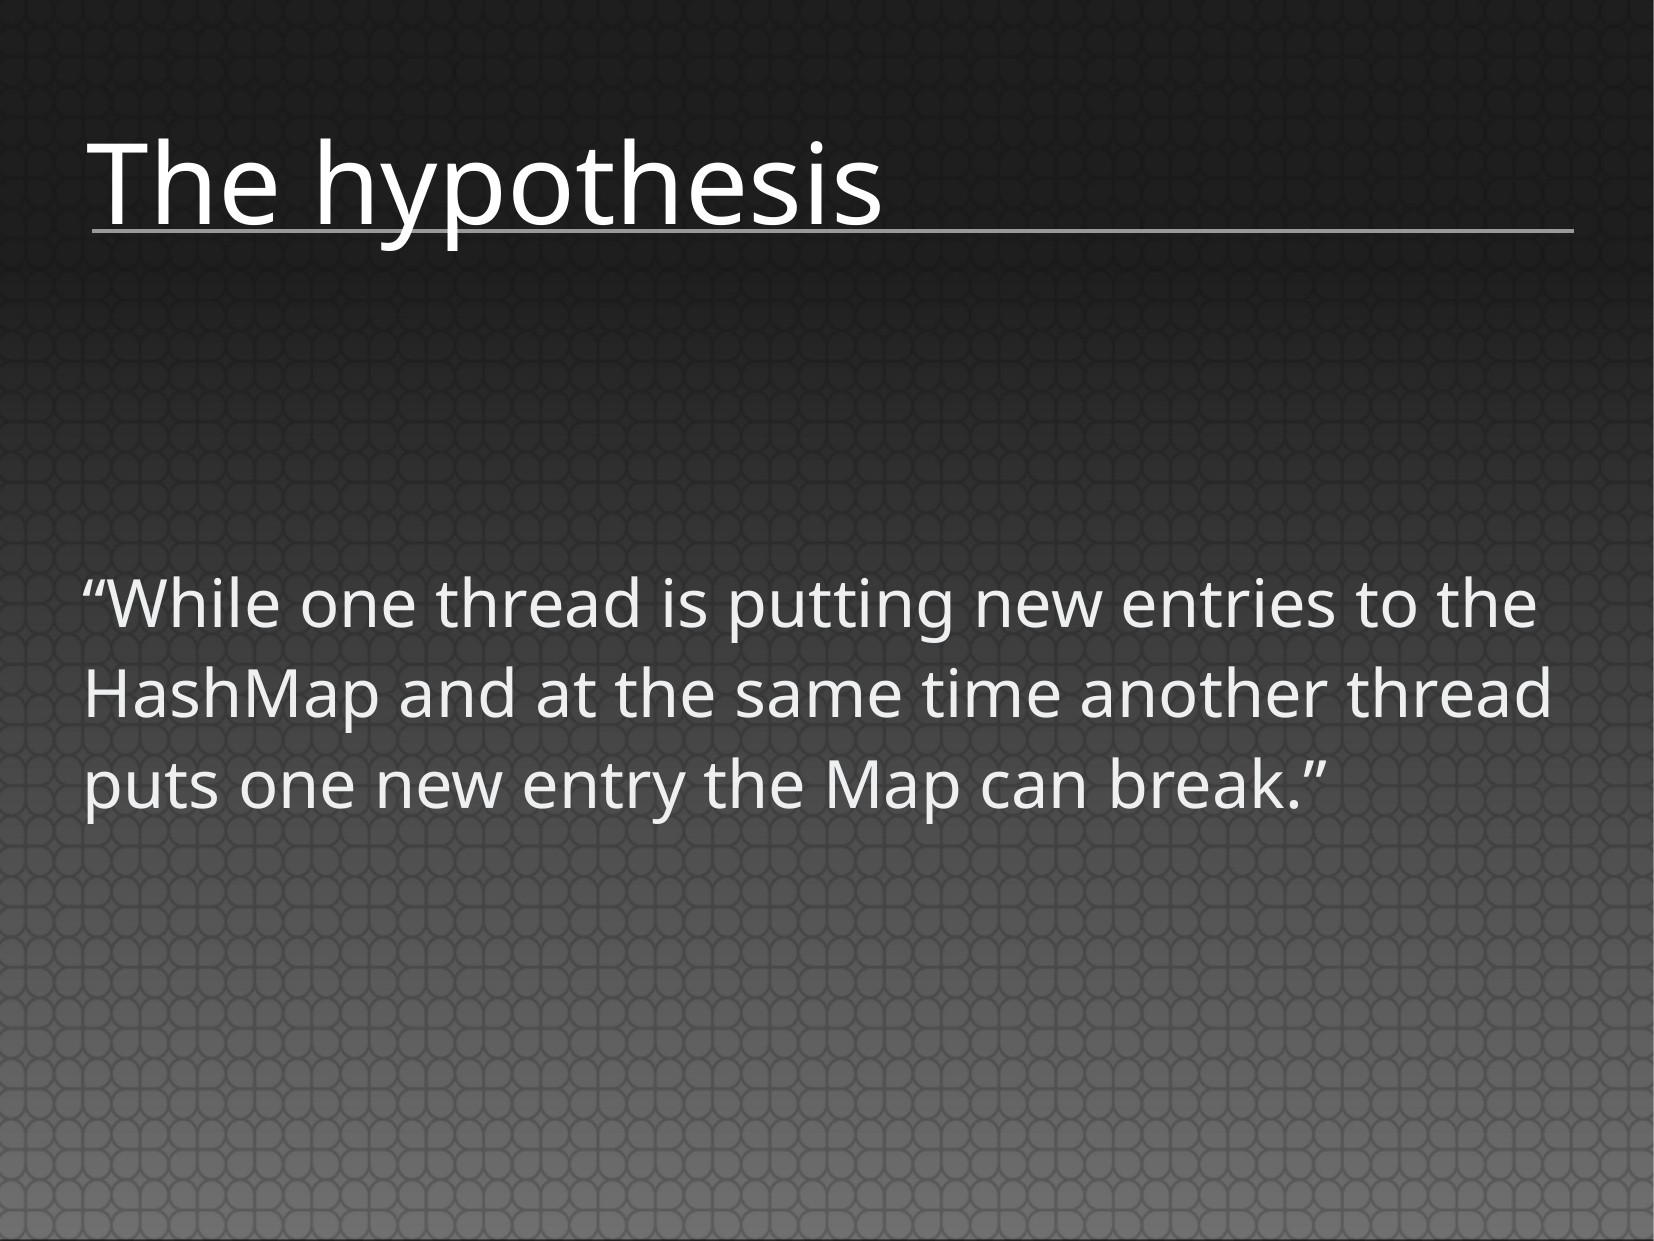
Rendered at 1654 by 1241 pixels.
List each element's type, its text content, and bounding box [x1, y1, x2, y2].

title The hypothesis [86, 84, 1576, 277]
list “While one thread is putting new entries to the HashMap and at the same time another thread puts one new entry the Map can break.” [82, 290, 1571, 1094]
picture [0, 0, 1654, 1241]
